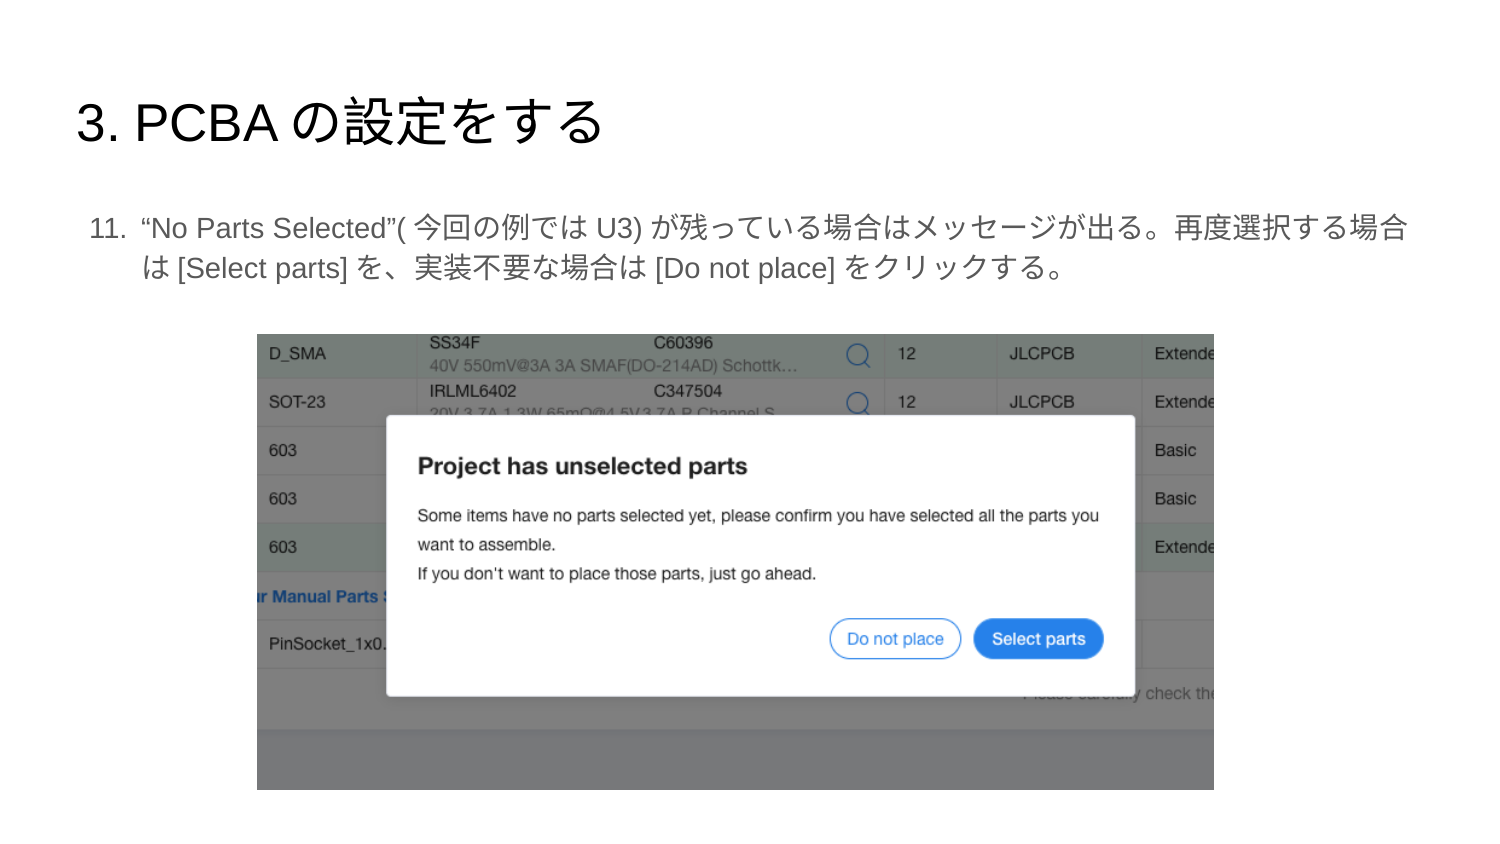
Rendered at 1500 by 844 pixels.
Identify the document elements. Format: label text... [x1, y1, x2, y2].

picture [257, 334, 1214, 791]
title PCBAの設定をする [51, 72, 1449, 167]
list “No Parts Selected”(今回の例ではU3)が残っている場合はメッセージが出る。再度選択する場合は[Select parts]を、実装不要な場合は[Do not place]をクリックする。 [51, 189, 1449, 750]
